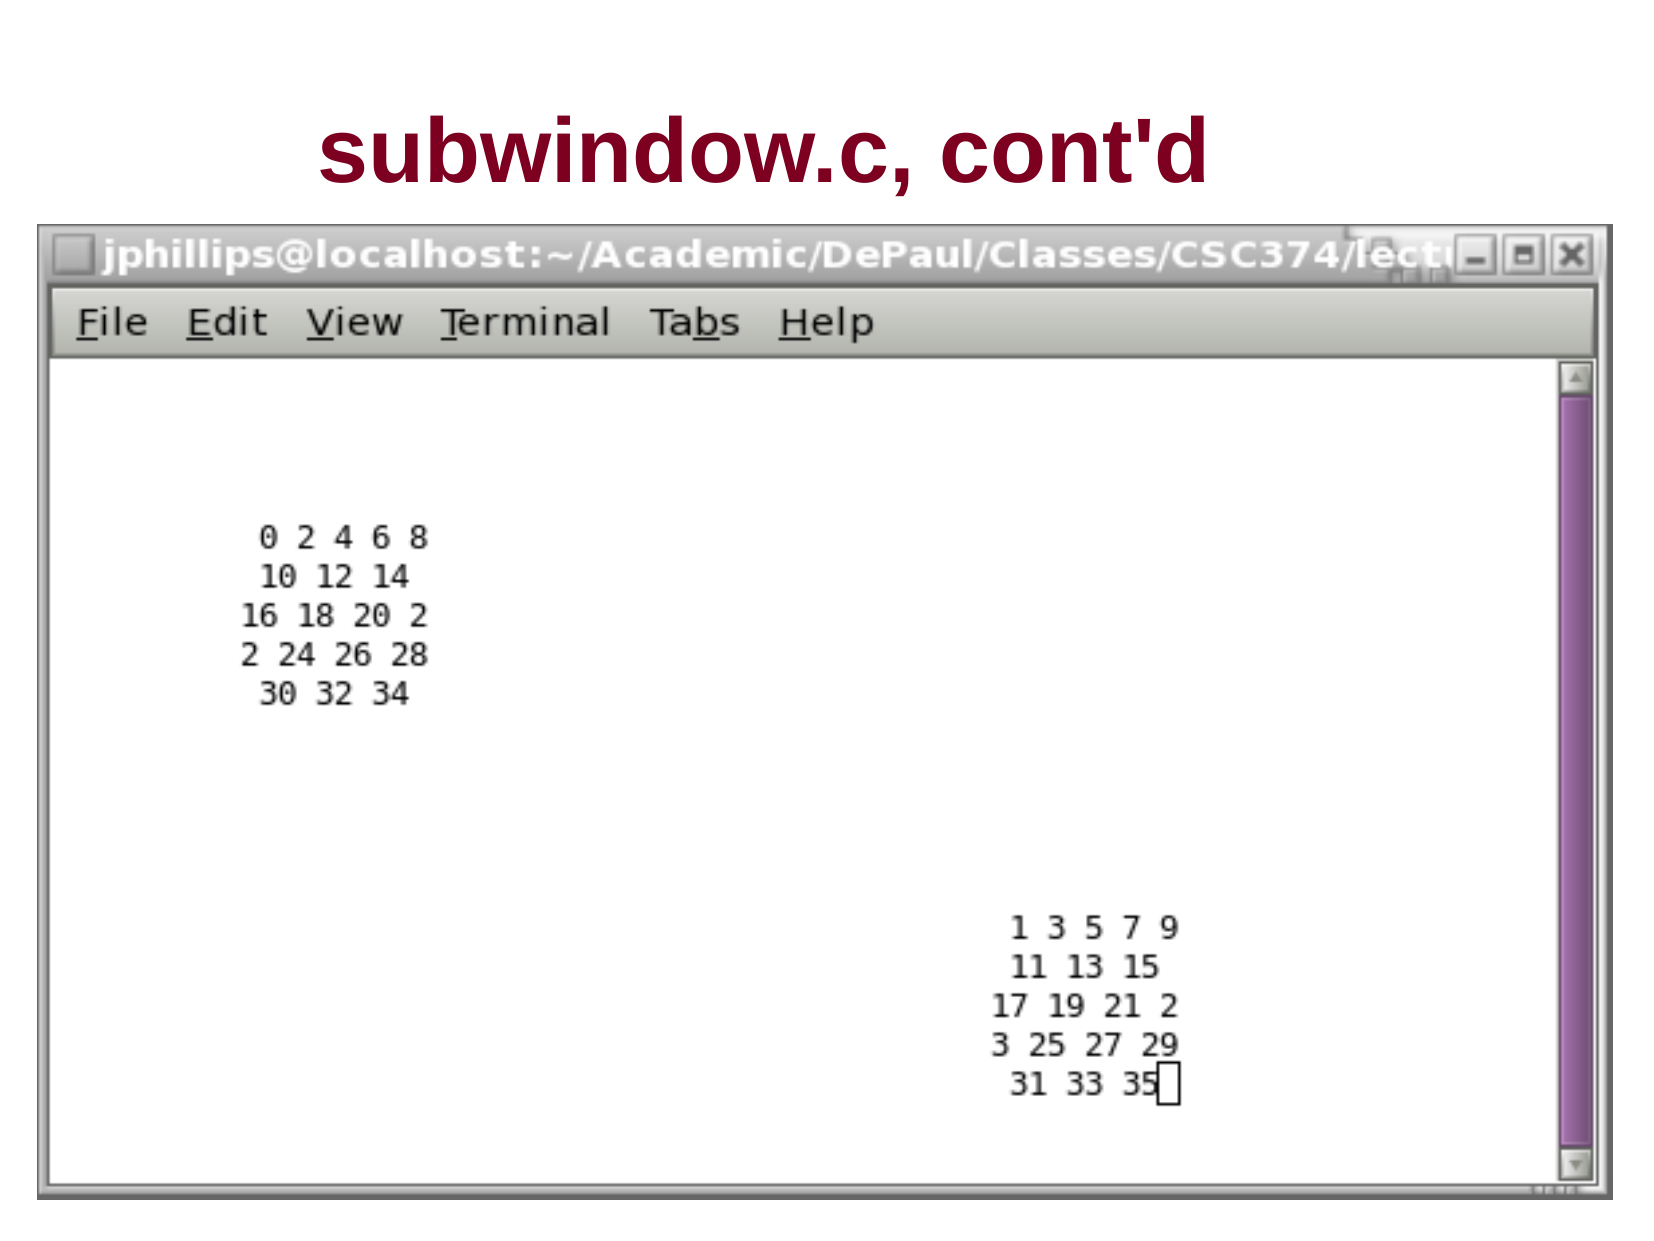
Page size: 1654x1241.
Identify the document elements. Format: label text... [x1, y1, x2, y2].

title subwindow.c, cont'd [118, 94, 1412, 207]
picture [0, 0, 1654, 1241]
